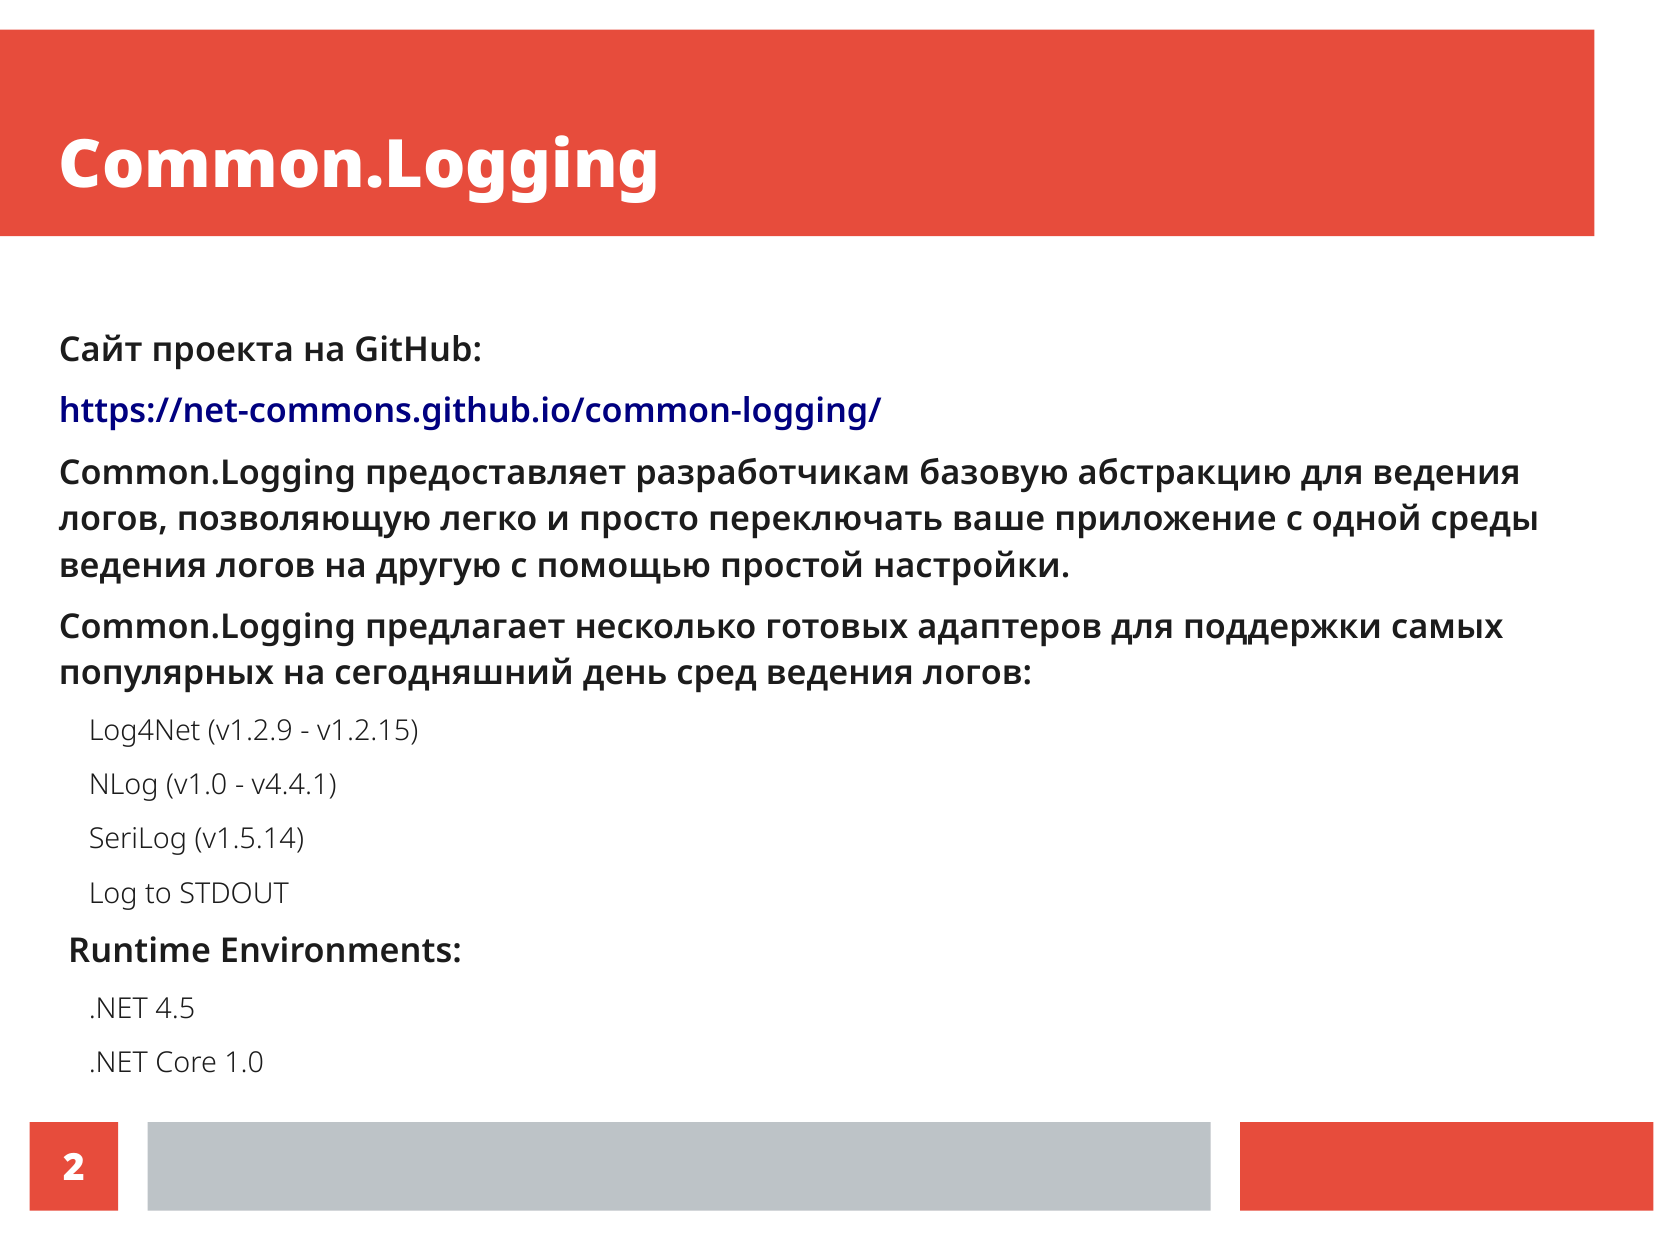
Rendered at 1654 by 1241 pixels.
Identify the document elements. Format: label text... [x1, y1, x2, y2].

list Сайт проекта на GitHub: https://net-commons.github.io/common-logging/ Common.Logging предоставляет разработчикам базовую абстракцию для ведения логов, позволяющую легко и просто переключать ваше приложение с одной среды ведения логов на другую с помощью простой настройки. Common.Logging предлагает несколько готовых адаптеров для поддержки самых популярных на сегодняшний день сред ведения логов: Log4Net (v1.2.9 - v1.2.15) NLog (v1.0 - v4.4.1) SeriLog (v1.5.14) Log to STDOUT Runtime Environments: .NET 4.5 .NET Core 1.0 [59, 324, 1565, 1093]
title Common.Logging [59, 59, 1595, 207]
